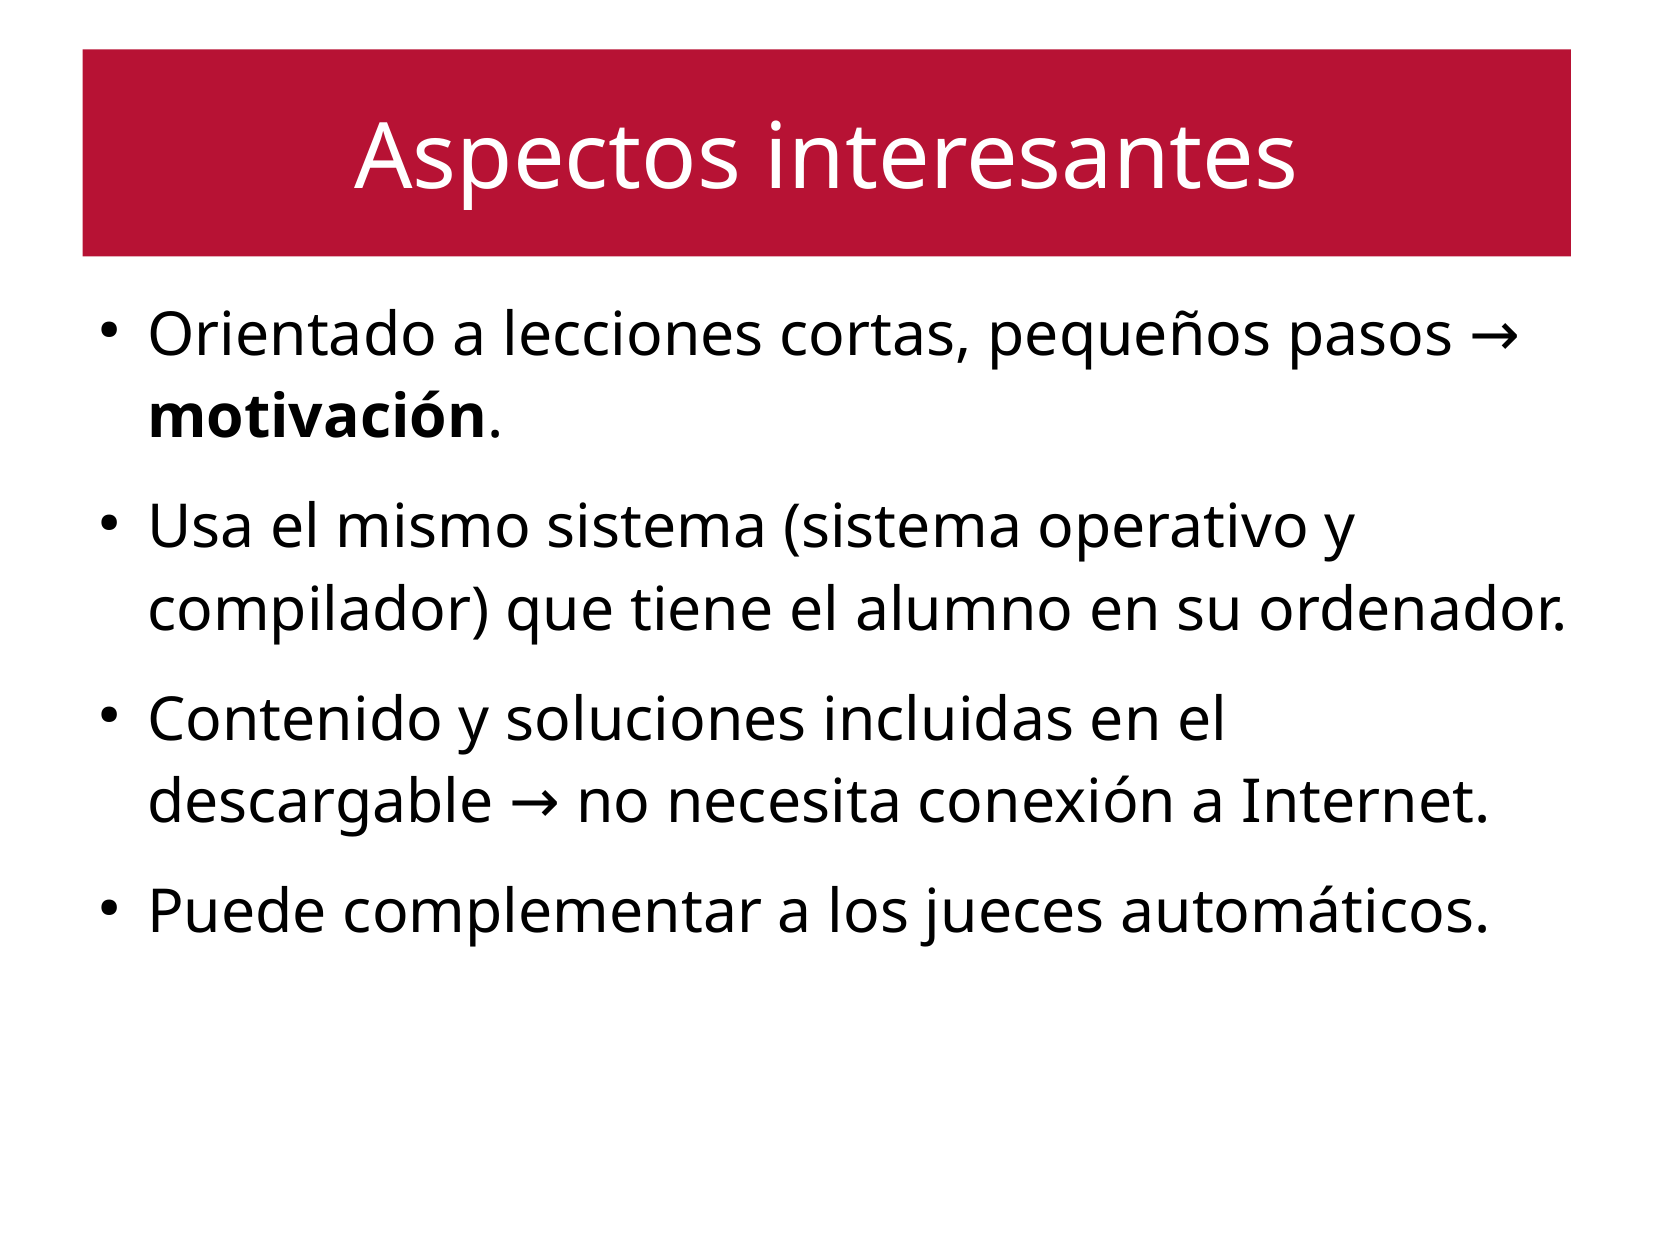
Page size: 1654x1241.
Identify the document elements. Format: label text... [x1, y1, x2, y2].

list Orientado a lecciones cortas, pequeños pasos → motivación. Usa el mismo sistema (sistema operativo y compilador) que tiene el alumno en su ordenador. Contenido y soluciones incluidas en el descargable → no necesita conexión a Internet. Puede complementar a los jueces automáticos. [82, 290, 1571, 1010]
title Aspectos interesantes [82, 49, 1571, 257]
